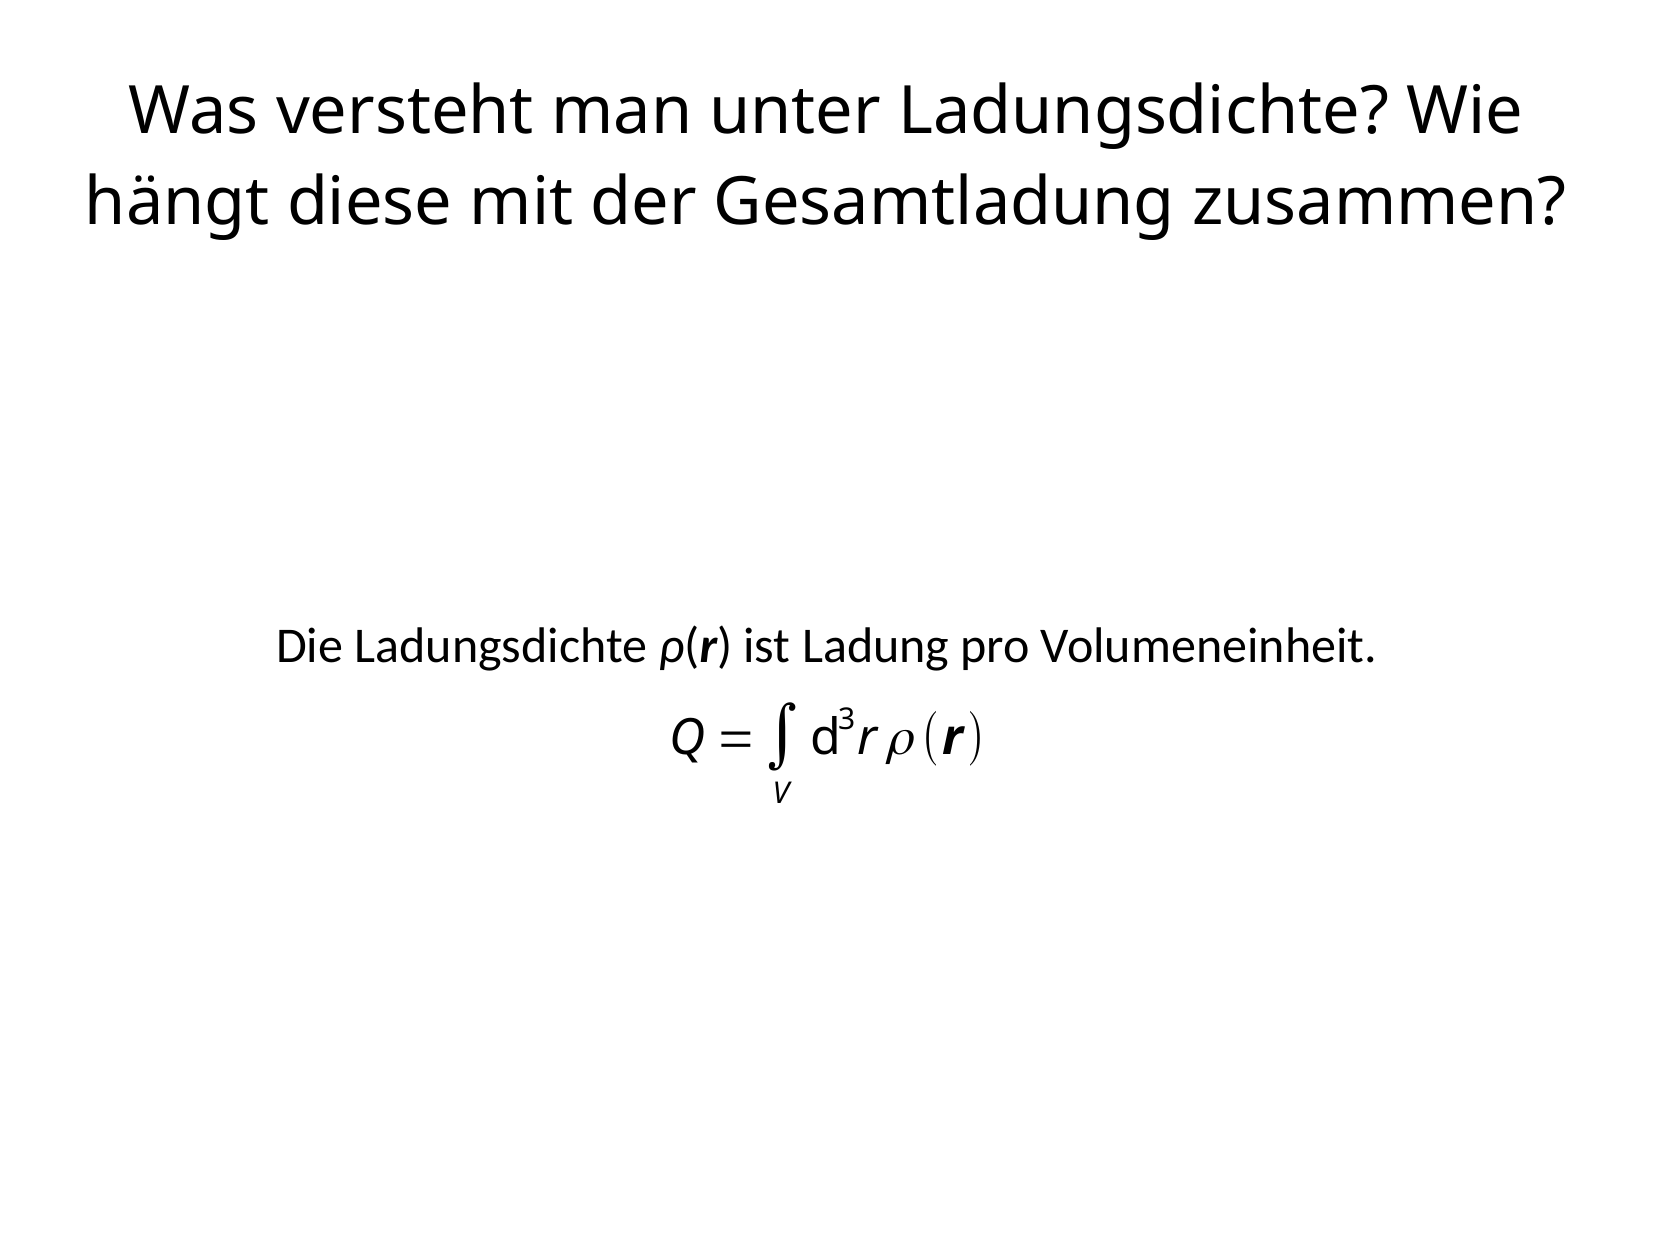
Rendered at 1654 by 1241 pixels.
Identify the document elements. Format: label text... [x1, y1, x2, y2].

title Was versteht man unter Ladungsdichte? Wie hängt diese mit der Gesamtladung zusammen? [82, 49, 1571, 257]
chart [663, 699, 991, 812]
subtitle Die Ladungsdichte ρ(r) ist Ladung pro Volumeneinheit. [82, 290, 1571, 1010]
